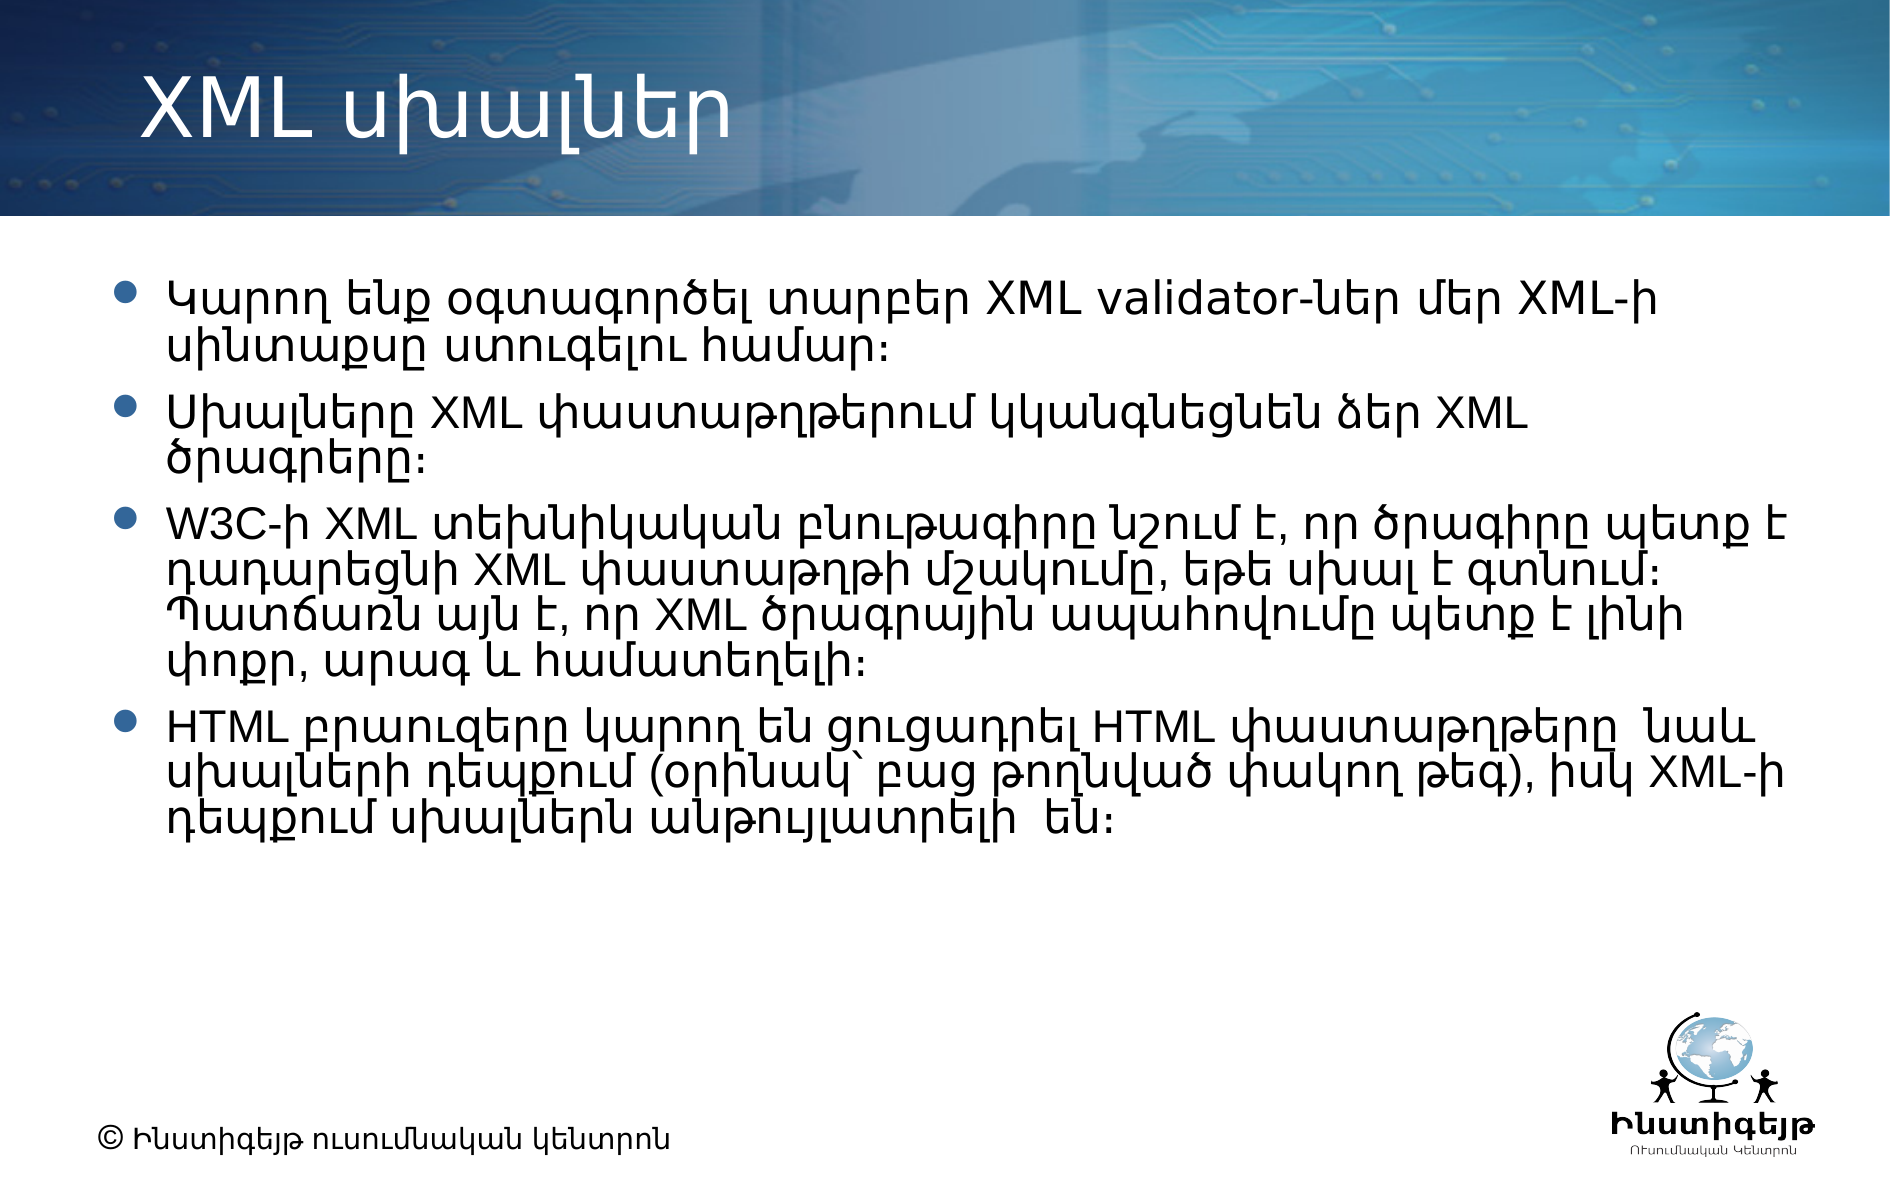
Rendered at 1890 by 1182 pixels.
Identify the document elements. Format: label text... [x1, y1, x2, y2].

picture [0, 0, 1890, 216]
list Կարող ենք օգտագործել տարբեր XML validator-ներ մեր XML-ի սինտաքսը ստուգելու համար։ Սխալները XML փաստաթղթերում կկանգնեցնեն ձեր XML ծրագրերը։ W3C-ի XML տեխնիկական բնութագիրը նշում է, որ ծրագիրը պետք է դադարեցնի XML փաստաթղթի մշակումը, եթե սխալ է գտնում։ Պատճառն այն է, որ XML ծրագրային ապահովումը պետք է լինի փոքր, արագ և համատեղելի։ HTML բրաուզերը կարող են ցուցադրել HTML փաստաթղթերը նաև սխալների դեպքում (օրինակ՝ բաց թողնված փակող թեգ), իսկ XML-ի դեպքում սխալներն անթույլատրելի են։ [110, 276, 1801, 303]
picture [1612, 1012, 1815, 1157]
text_box XML սխալներ [138, 82, 1801, 96]
